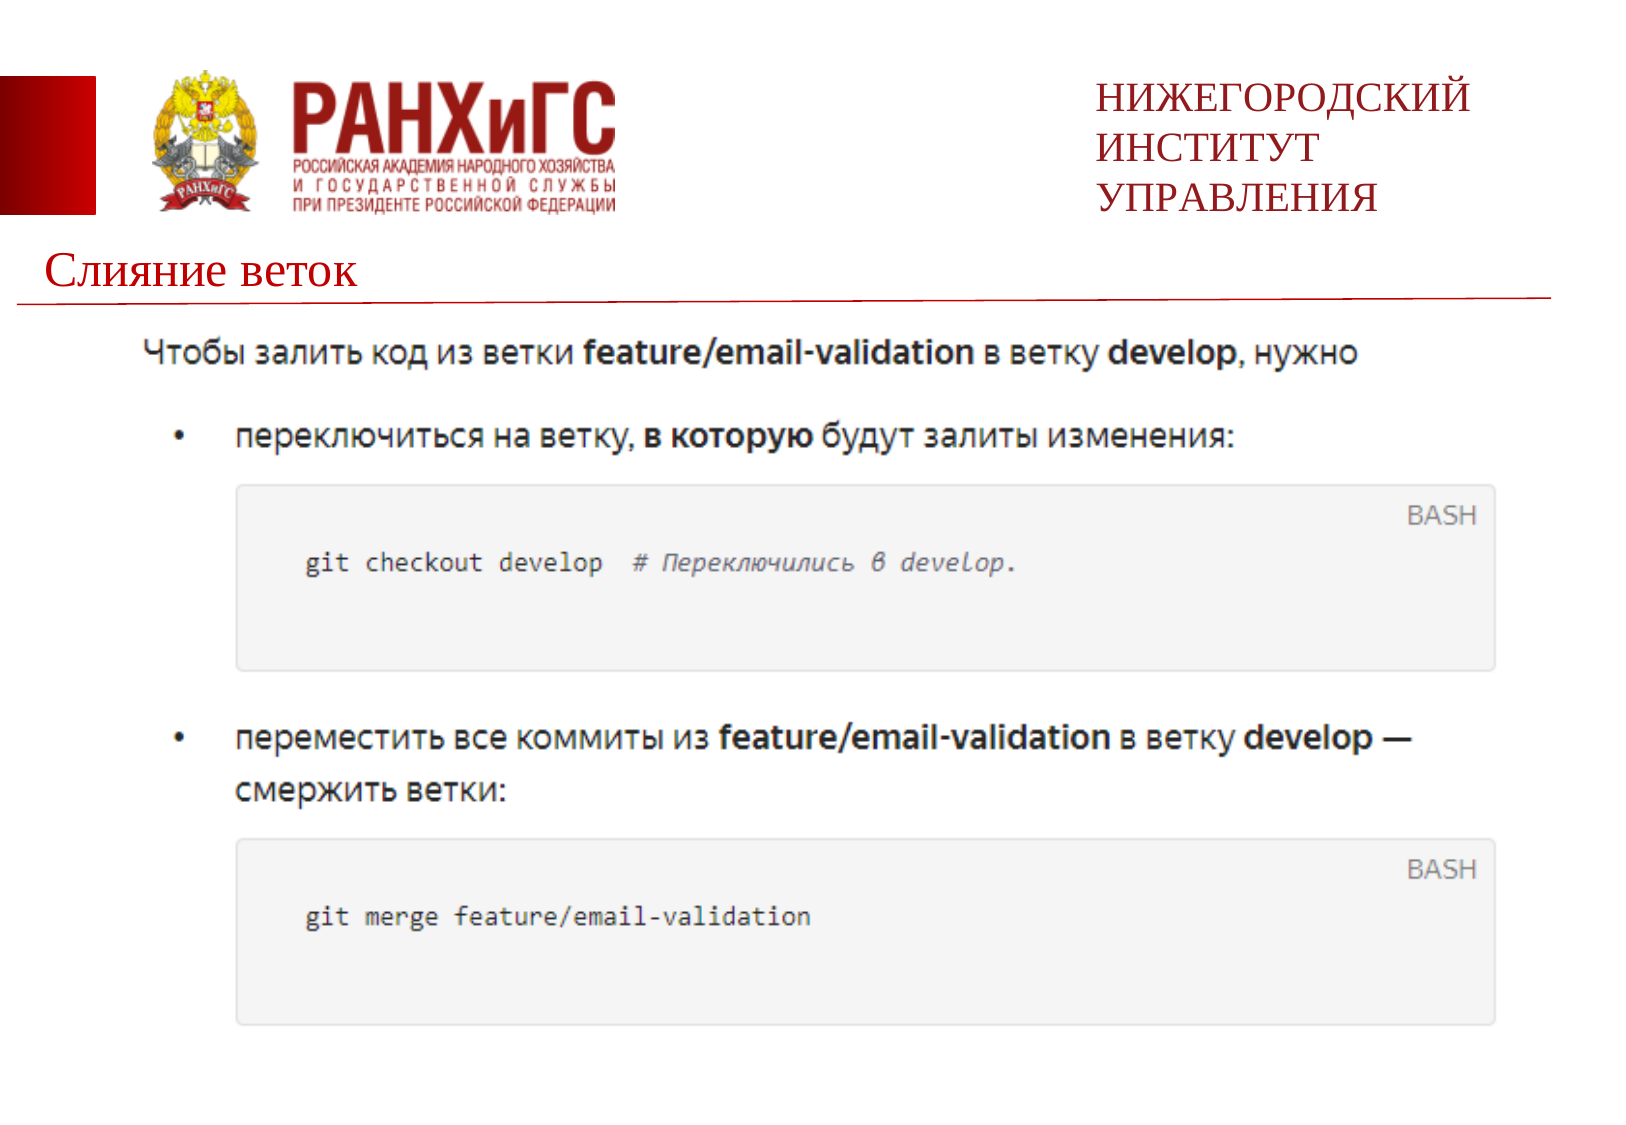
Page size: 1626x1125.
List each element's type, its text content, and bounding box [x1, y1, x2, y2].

text_box Слияние веток [29, 228, 373, 305]
text_box НИЖЕГОРОДСКИЙ ИНСТИТУТ УПРАВЛЕНИЯ [1080, 62, 1487, 228]
picture [152, 70, 615, 215]
text_box [0, 76, 96, 215]
picture [126, 324, 1506, 1063]
